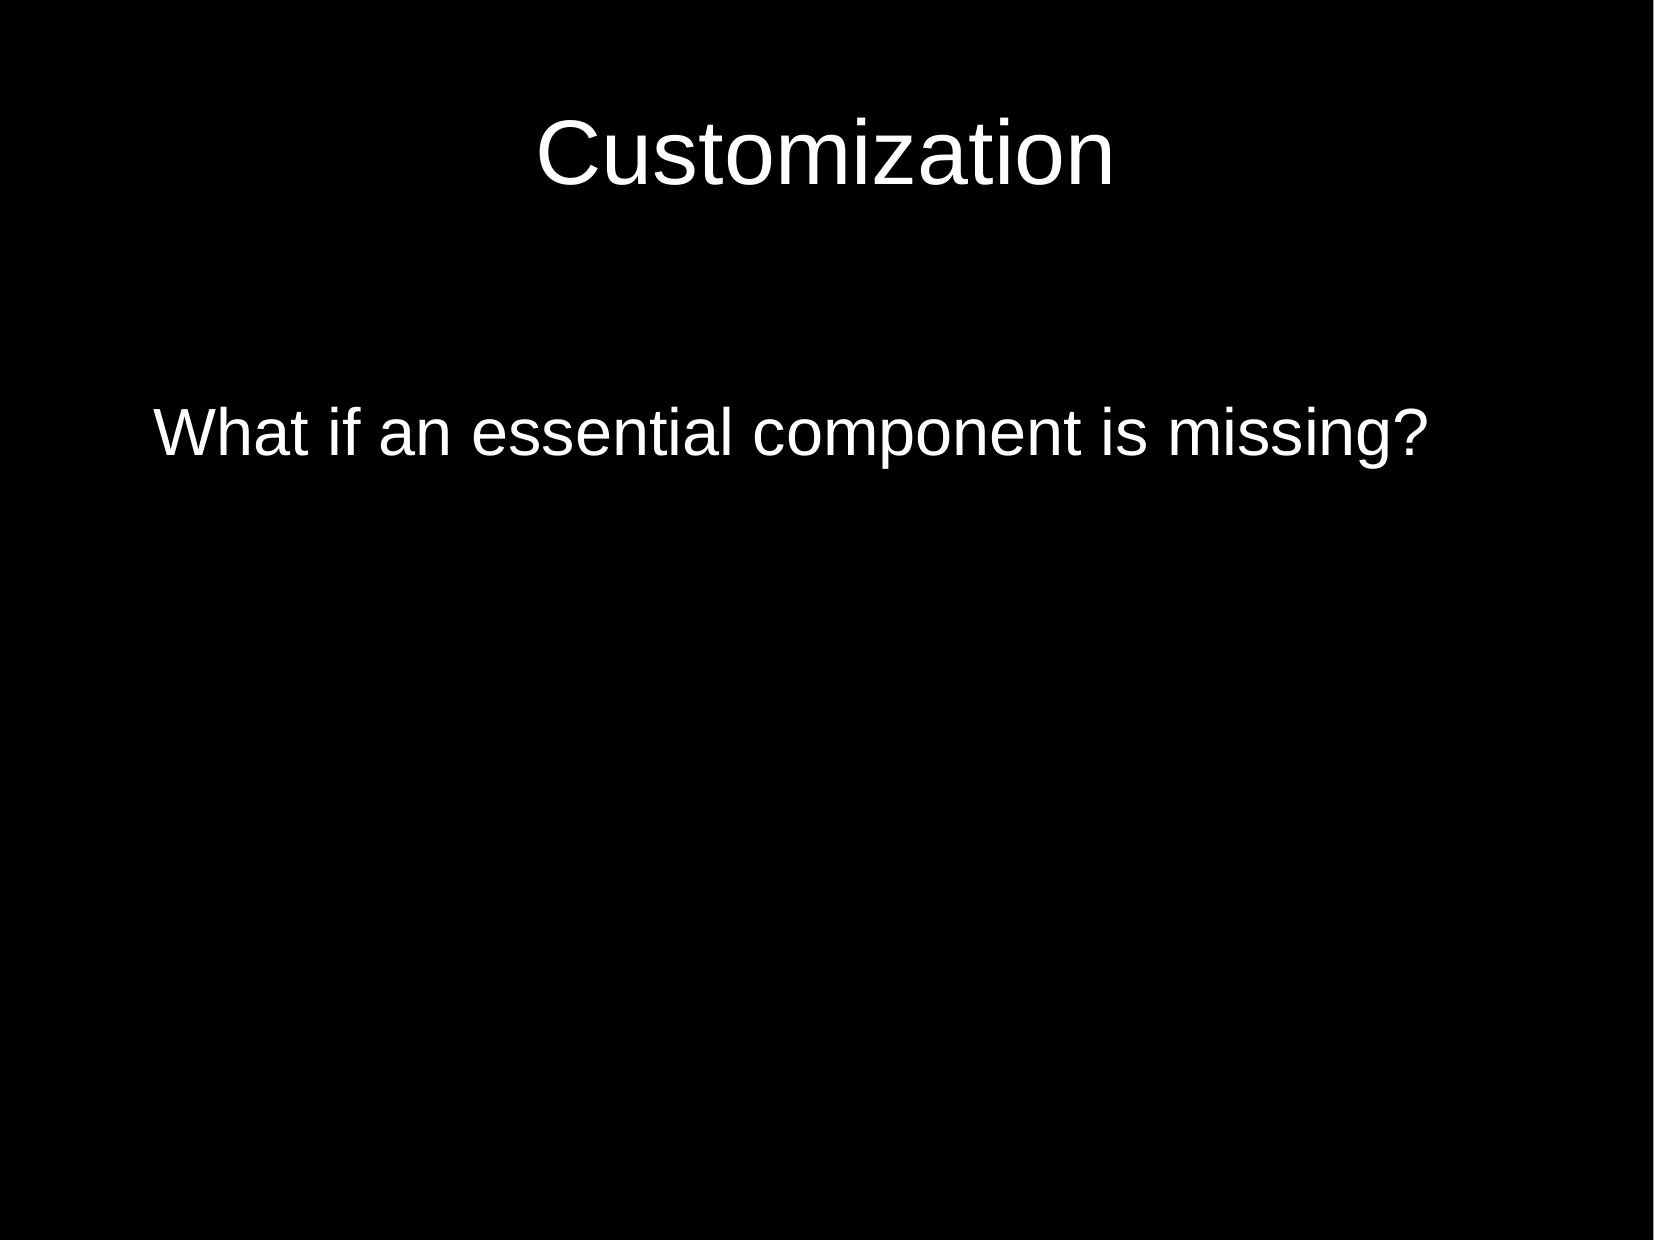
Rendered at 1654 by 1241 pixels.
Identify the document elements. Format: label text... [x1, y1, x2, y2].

list What if an essential component is missing? [82, 290, 1571, 1010]
title Customization [82, 49, 1571, 257]
